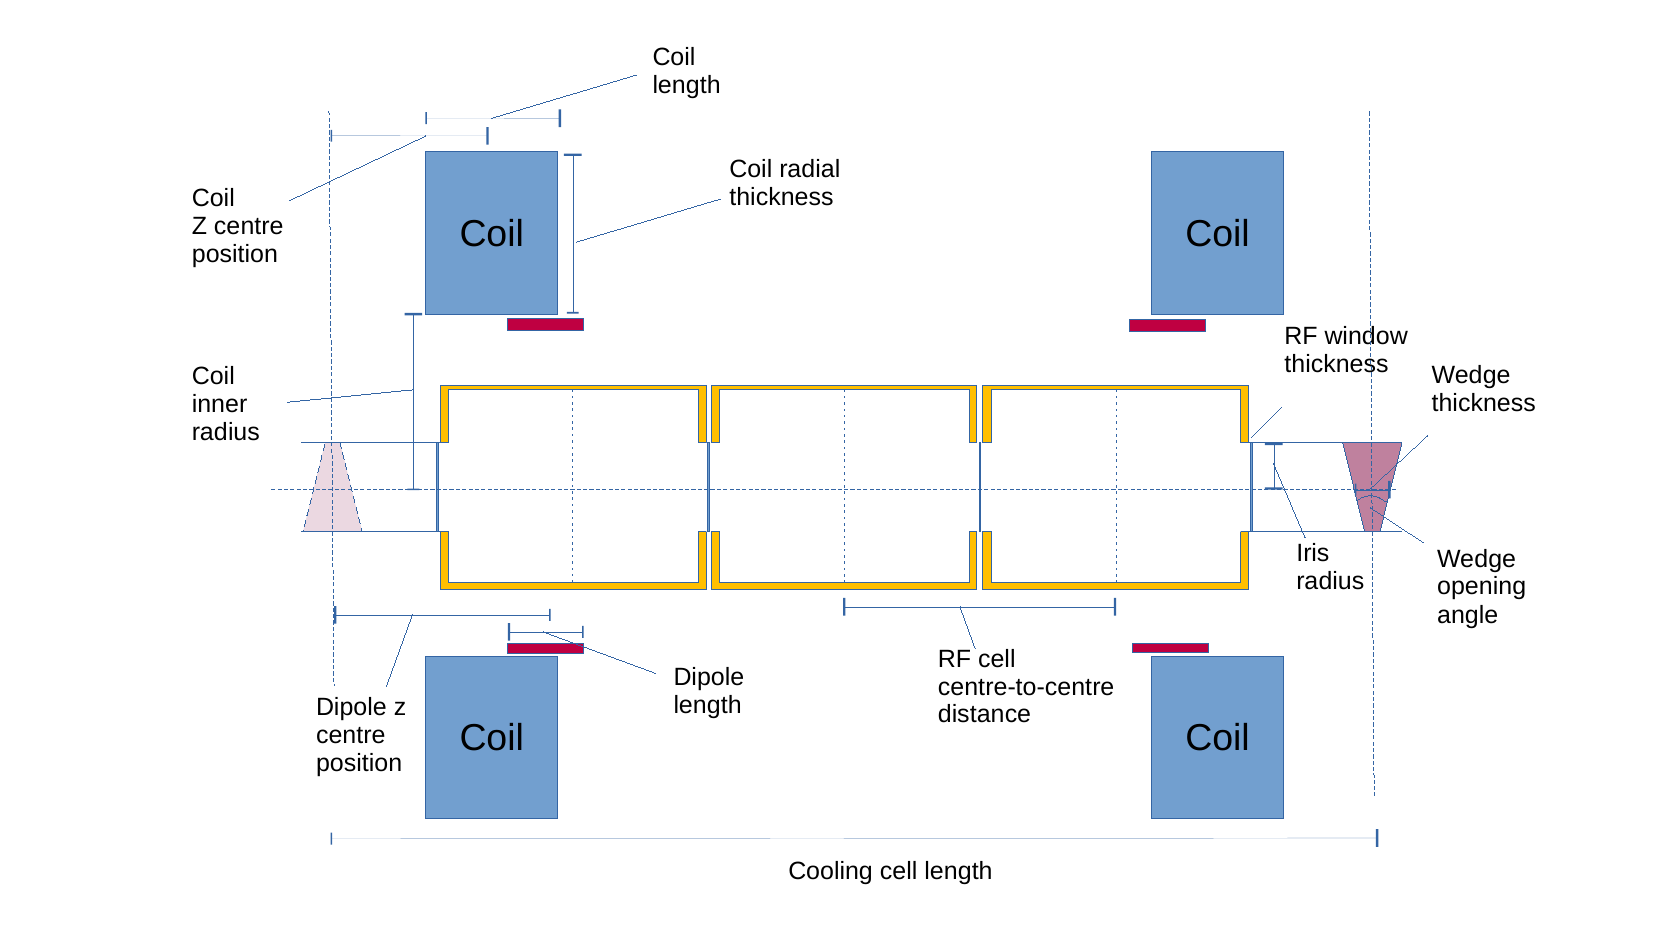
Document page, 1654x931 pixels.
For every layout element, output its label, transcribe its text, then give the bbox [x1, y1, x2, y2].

text_box Coil [1151, 151, 1284, 315]
text_box [1342, 442, 1402, 490]
text_box Wedge opening angle [1422, 536, 1542, 636]
text_box Coil Z centre position [177, 176, 325, 276]
text_box Coil inner radius [177, 354, 288, 453]
text_box Coil radial thickness [714, 147, 851, 243]
text_box [1129, 319, 1206, 332]
text_box [1355, 491, 1388, 531]
text_box RF window thickness [1269, 314, 1417, 410]
text_box Coil length [637, 35, 748, 131]
text_box [507, 643, 584, 654]
text_box [1152, 643, 1209, 653]
text_box Cooling cell length [773, 849, 996, 892]
text_box Iris radius [1281, 532, 1388, 627]
text_box RF cell centre-to-centre distance [923, 636, 1152, 736]
text_box [436, 385, 1253, 590]
text_box Coil [1151, 656, 1284, 819]
text_box Dipole z centre position [301, 685, 455, 784]
text_box Wedge thickness [1416, 353, 1552, 449]
text_box [303, 443, 363, 531]
text_box Dipole length [658, 655, 769, 751]
text_box Coil [425, 656, 558, 819]
text_box [507, 318, 584, 331]
text_box Coil [425, 151, 558, 315]
